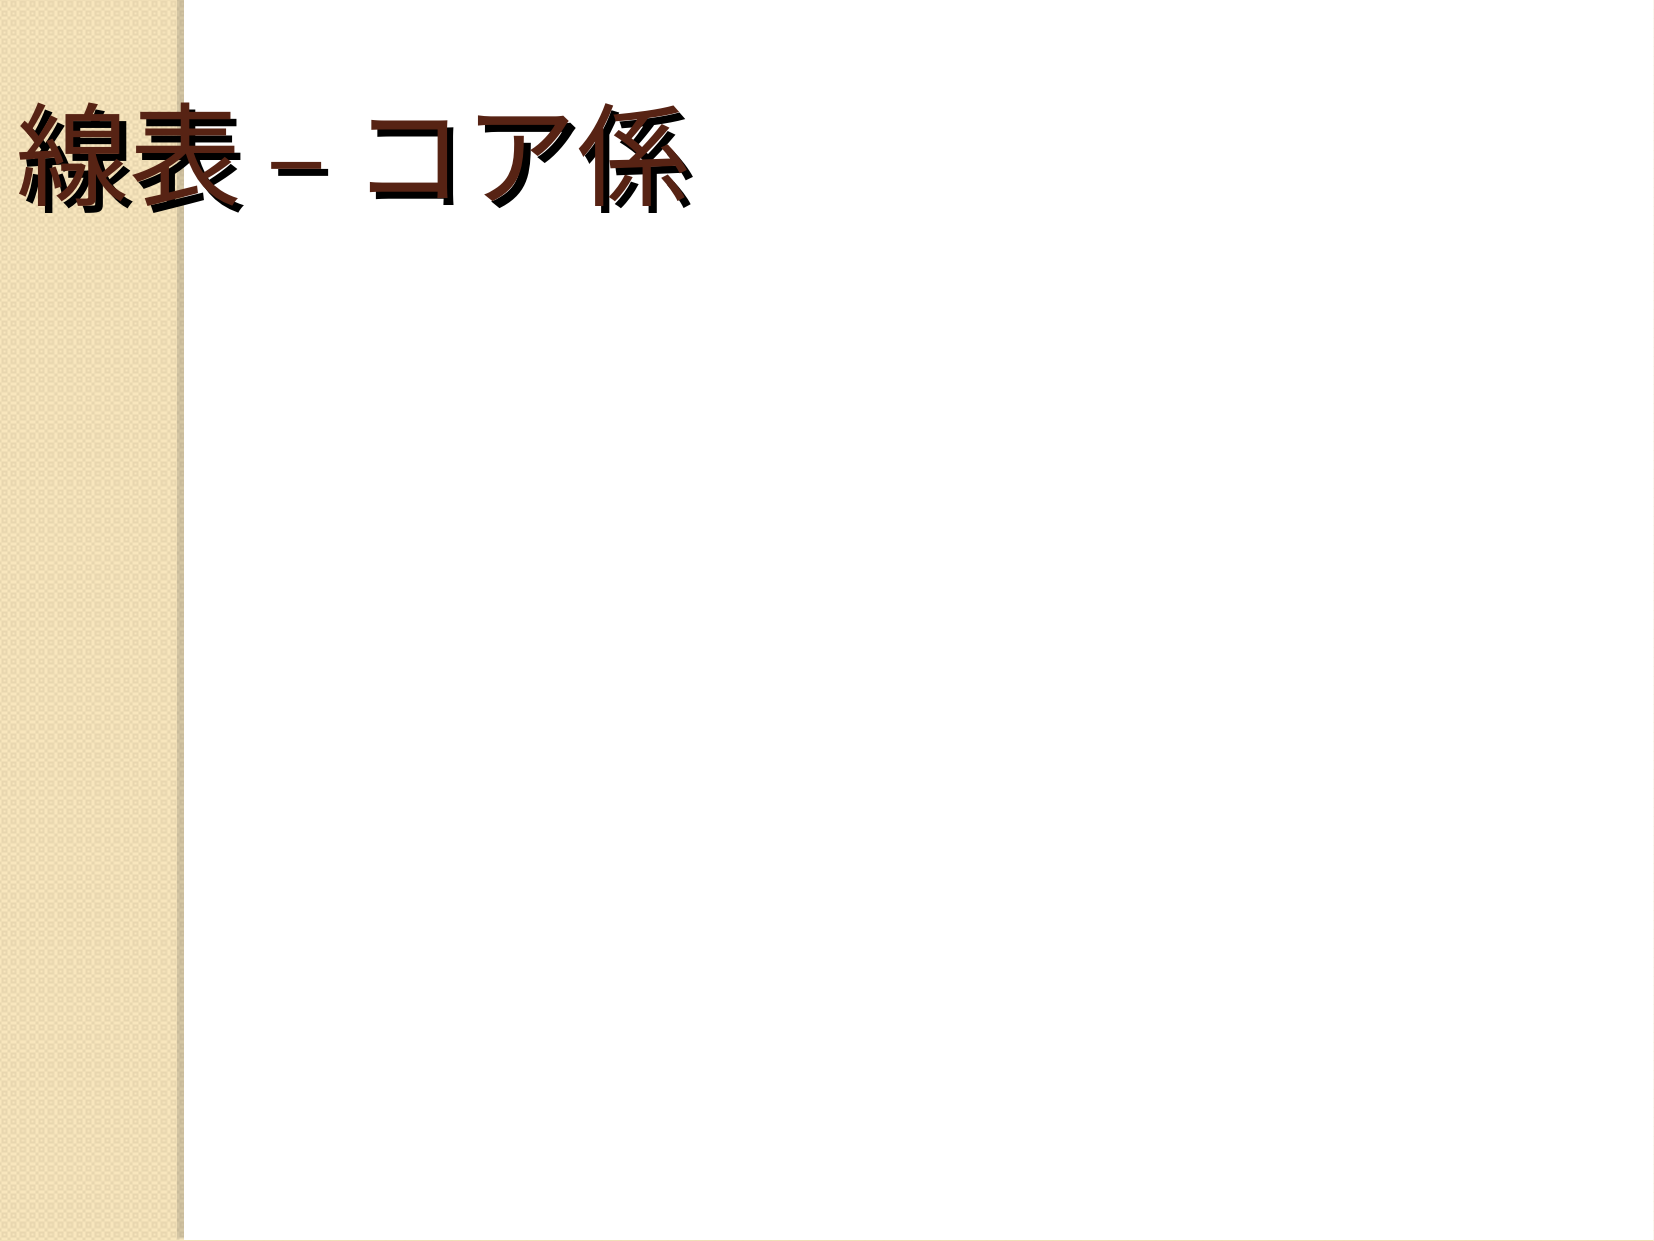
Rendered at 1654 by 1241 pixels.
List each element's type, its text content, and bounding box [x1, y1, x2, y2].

text_box 線表 – コア係 [0, 49, 1489, 257]
picture [0, 0, 1654, 1241]
